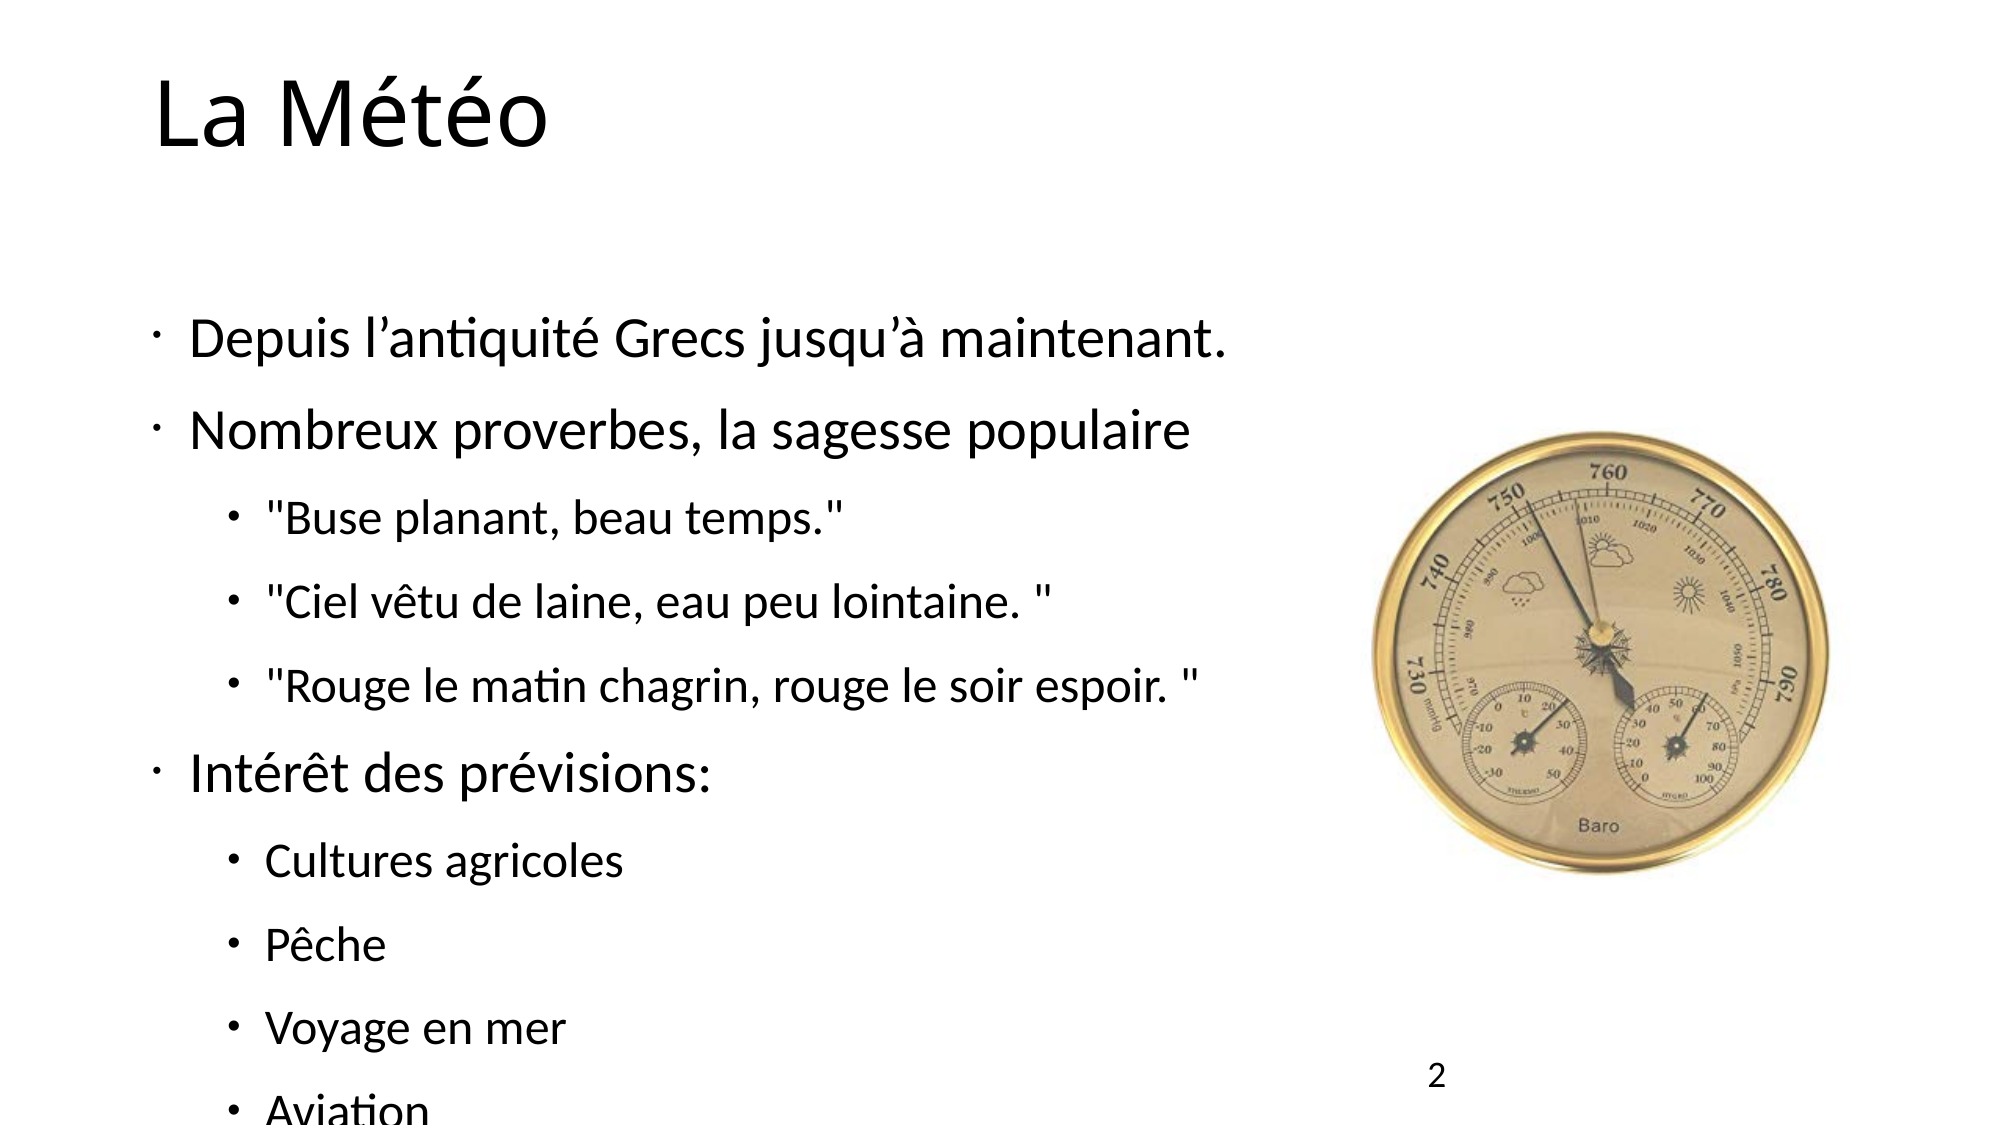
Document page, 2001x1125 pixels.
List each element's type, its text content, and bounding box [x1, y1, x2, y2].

slide_number <numéro> [1412, 1042, 1863, 1103]
list Depuis l’antiquité Grecs jusqu’à maintenant. Nombreux proverbes, la sagesse populaire "Buse planant, beau temps." "Ciel vêtu de laine, eau peu lointaine. " "Rouge le matin chagrin, rouge le soir espoir. " Intérêt des prévisions: Cultures agricoles Pêche Voyage en mer Aviation [137, 299, 1863, 1014]
picture [1323, 378, 1879, 934]
title La Météo [137, 59, 1863, 278]
